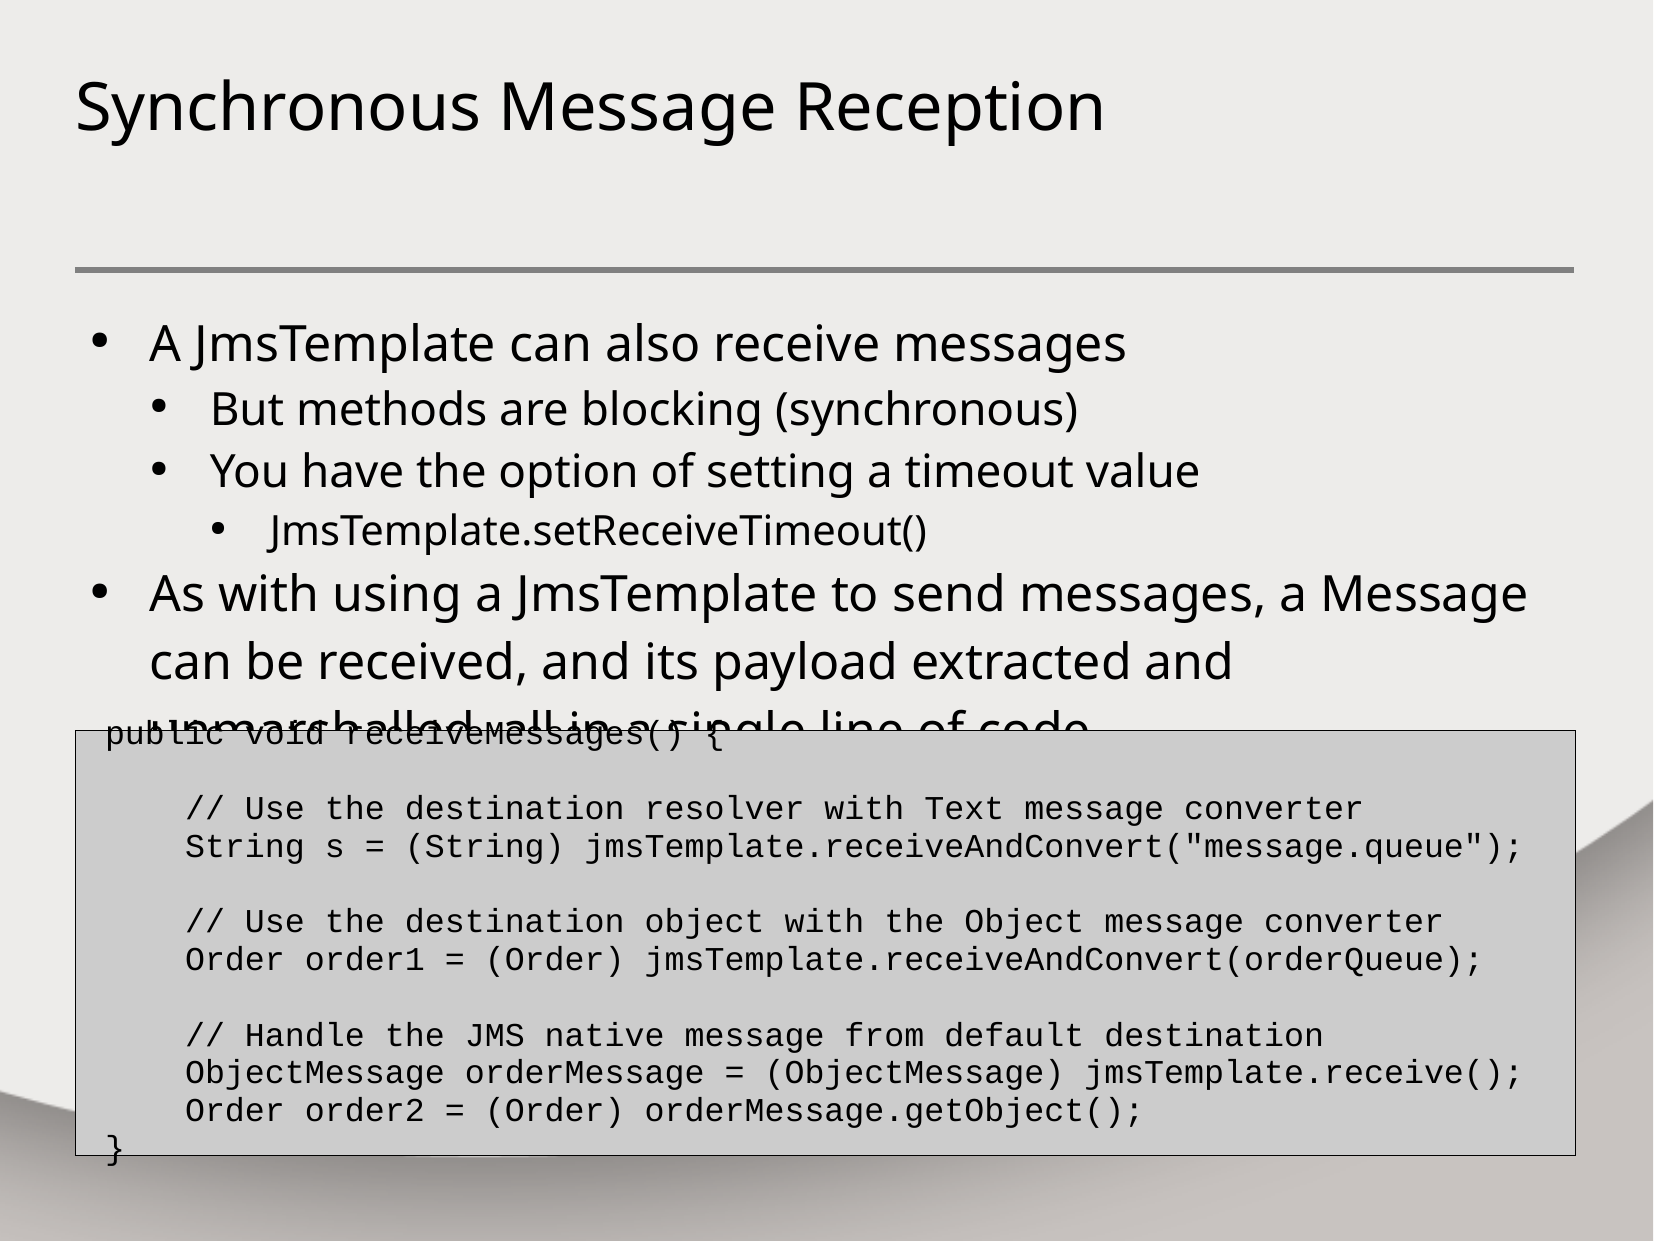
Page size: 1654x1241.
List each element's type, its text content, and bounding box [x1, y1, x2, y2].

text_box public void receiveMessages() { // Use the destination resolver with Text message converter String s = (String) jmsTemplate.receiveAndConvert("message.queue"); // Use the destination object with the Object message converter Order order1 = (Order) jmsTemplate.receiveAndConvert(orderQueue); // Handle the JMS native message from default destination ObjectMessage orderMessage = (ObjectMessage) jmsTemplate.receive(); Order order2 = (Order) orderMessage.getObject(); } [75, 730, 1576, 1156]
text_box A JmsTemplate can also receive messages But methods are blocking (synchronous) You have the option of setting a timeout value JmsTemplate.setReceiveTimeout() As with using a JmsTemplate to send messages, a Message can be received, and its payload extracted and unmarshalled, all in a single line of code [117, 1156, 1576, 1163]
text_box A JmsTemplate can also receive messages But methods are blocking (synchronous) You have the option of setting a timeout value JmsTemplate.setReceiveTimeout() As with using a JmsTemplate to send messages, a Message can be received, and its payload extracted and unmarshalled, all in a single line of code [75, 300, 1576, 730]
title Synchronous Message Reception [75, 75, 1575, 226]
picture [0, 0, 1654, 1241]
